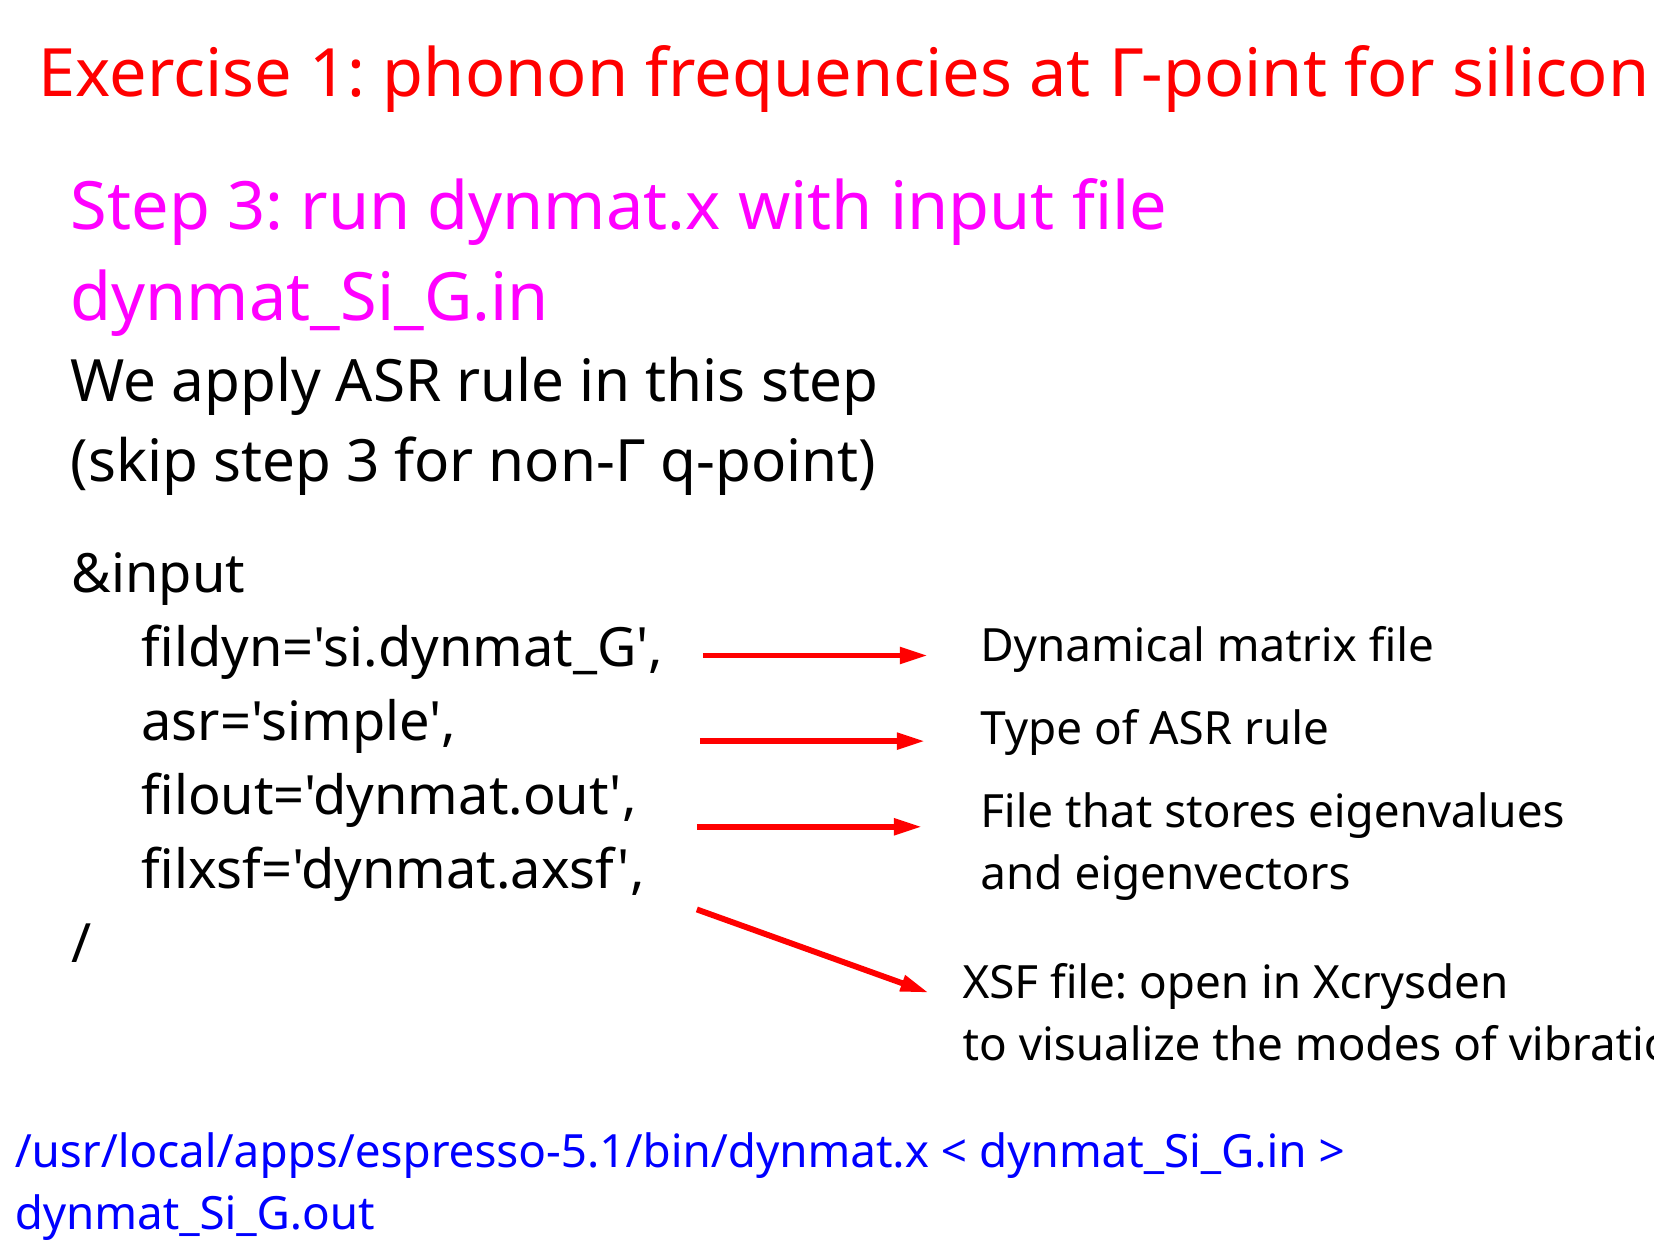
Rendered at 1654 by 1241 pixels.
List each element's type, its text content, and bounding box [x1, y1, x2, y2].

text_box &input fildyn='si.dynmat_G', asr='simple', filout='dynmat.out', filxsf='dynmat.axsf', / [53, 523, 915, 1110]
title Exercise 1: phonon frequencies at Γ-point for silicon [35, 0, 1654, 174]
text_box File that stores eigenvalues and eigenvectors [962, 767, 1515, 923]
text_box Dynamical matrix file [962, 602, 1408, 691]
text_box XSF file: open in Xcrysden to visualize the modes of vibration [944, 939, 1641, 1095]
text_box Type of ASR rule [962, 685, 1332, 767]
text_box [179, 401, 216, 478]
text_box Step 3: run dynmat.x with input file dynmat_Si_G.in We apply ASR rule in this step (skip step 3 for non-Γ q-point) [53, 174, 1648, 437]
text_box /usr/local/apps/espresso-5.1/bin/dynmat.x < dynmat_Si_G.in > dynmat_Si_G.out [0, 1110, 1654, 1193]
